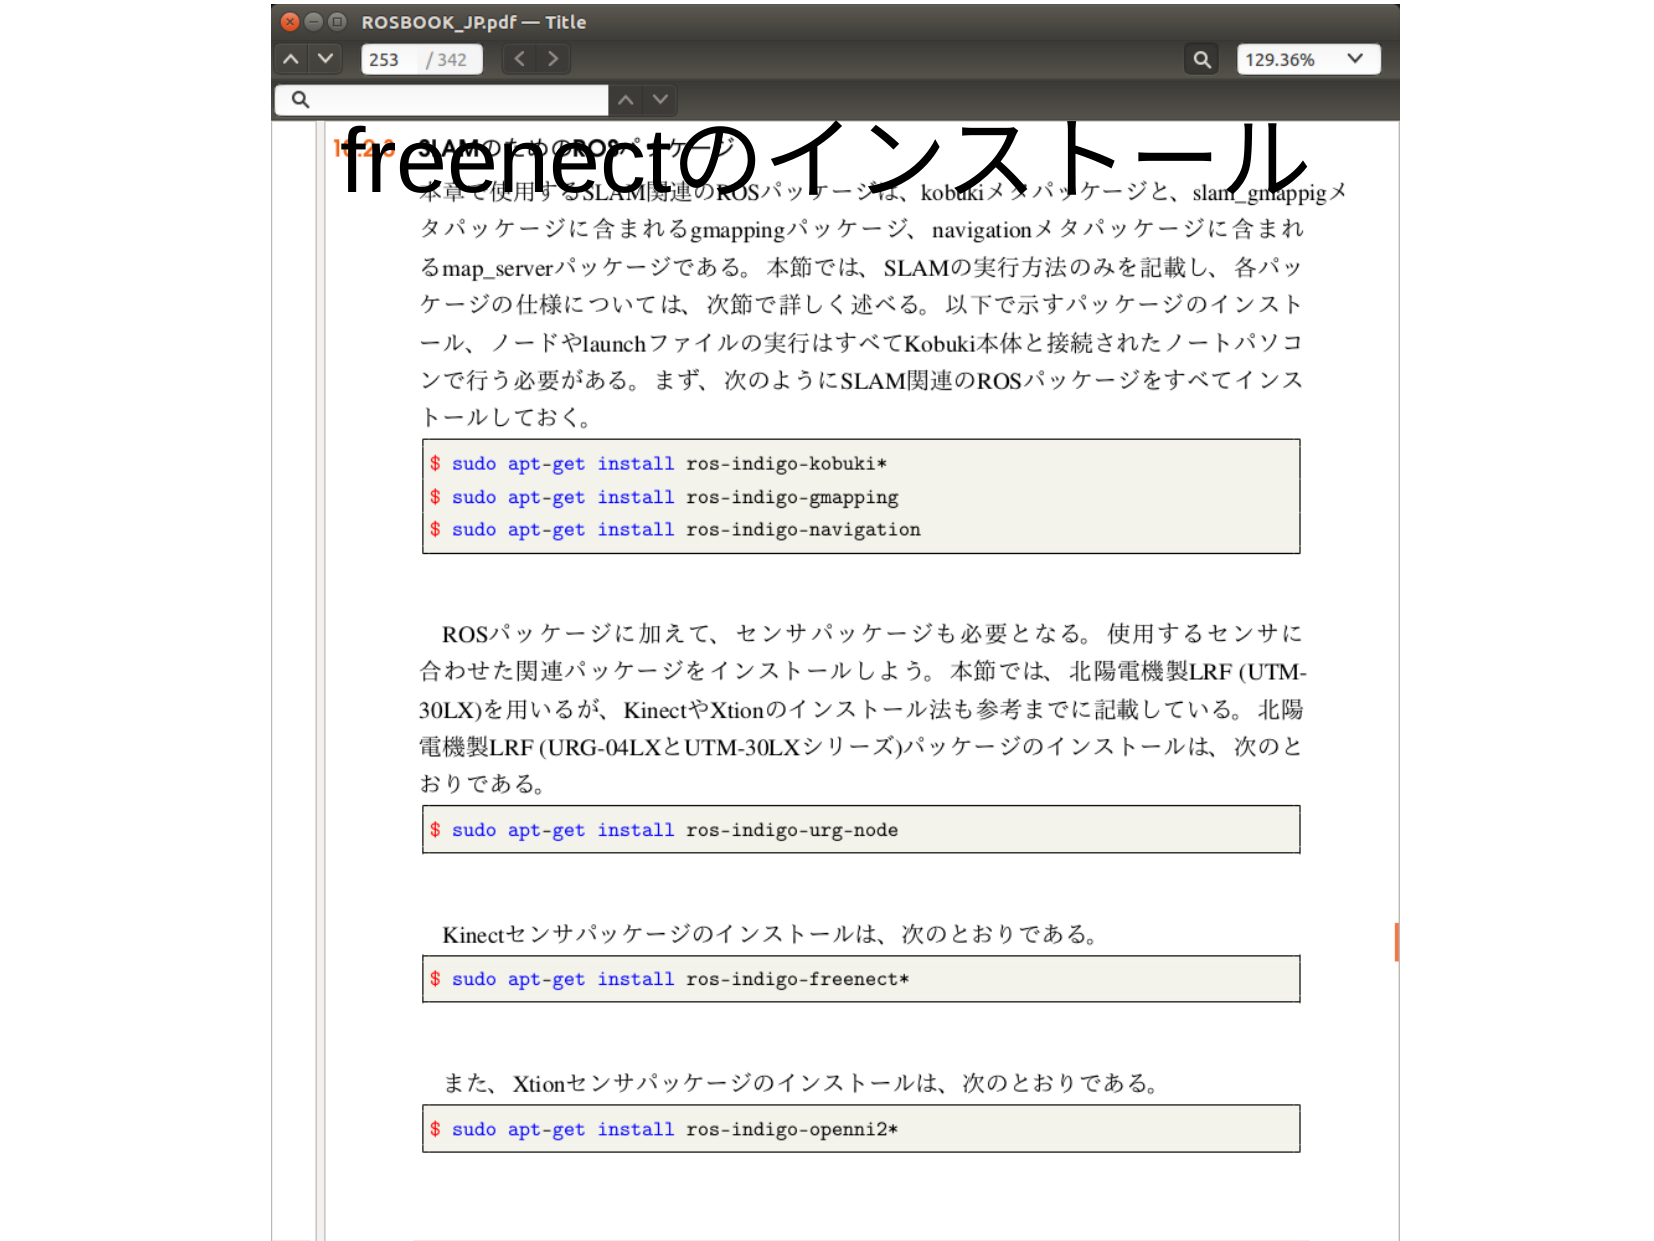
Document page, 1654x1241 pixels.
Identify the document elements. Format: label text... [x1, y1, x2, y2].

picture [271, 257, 1400, 1241]
title freenectのインストール [82, 49, 1571, 257]
picture [271, 4, 1400, 49]
